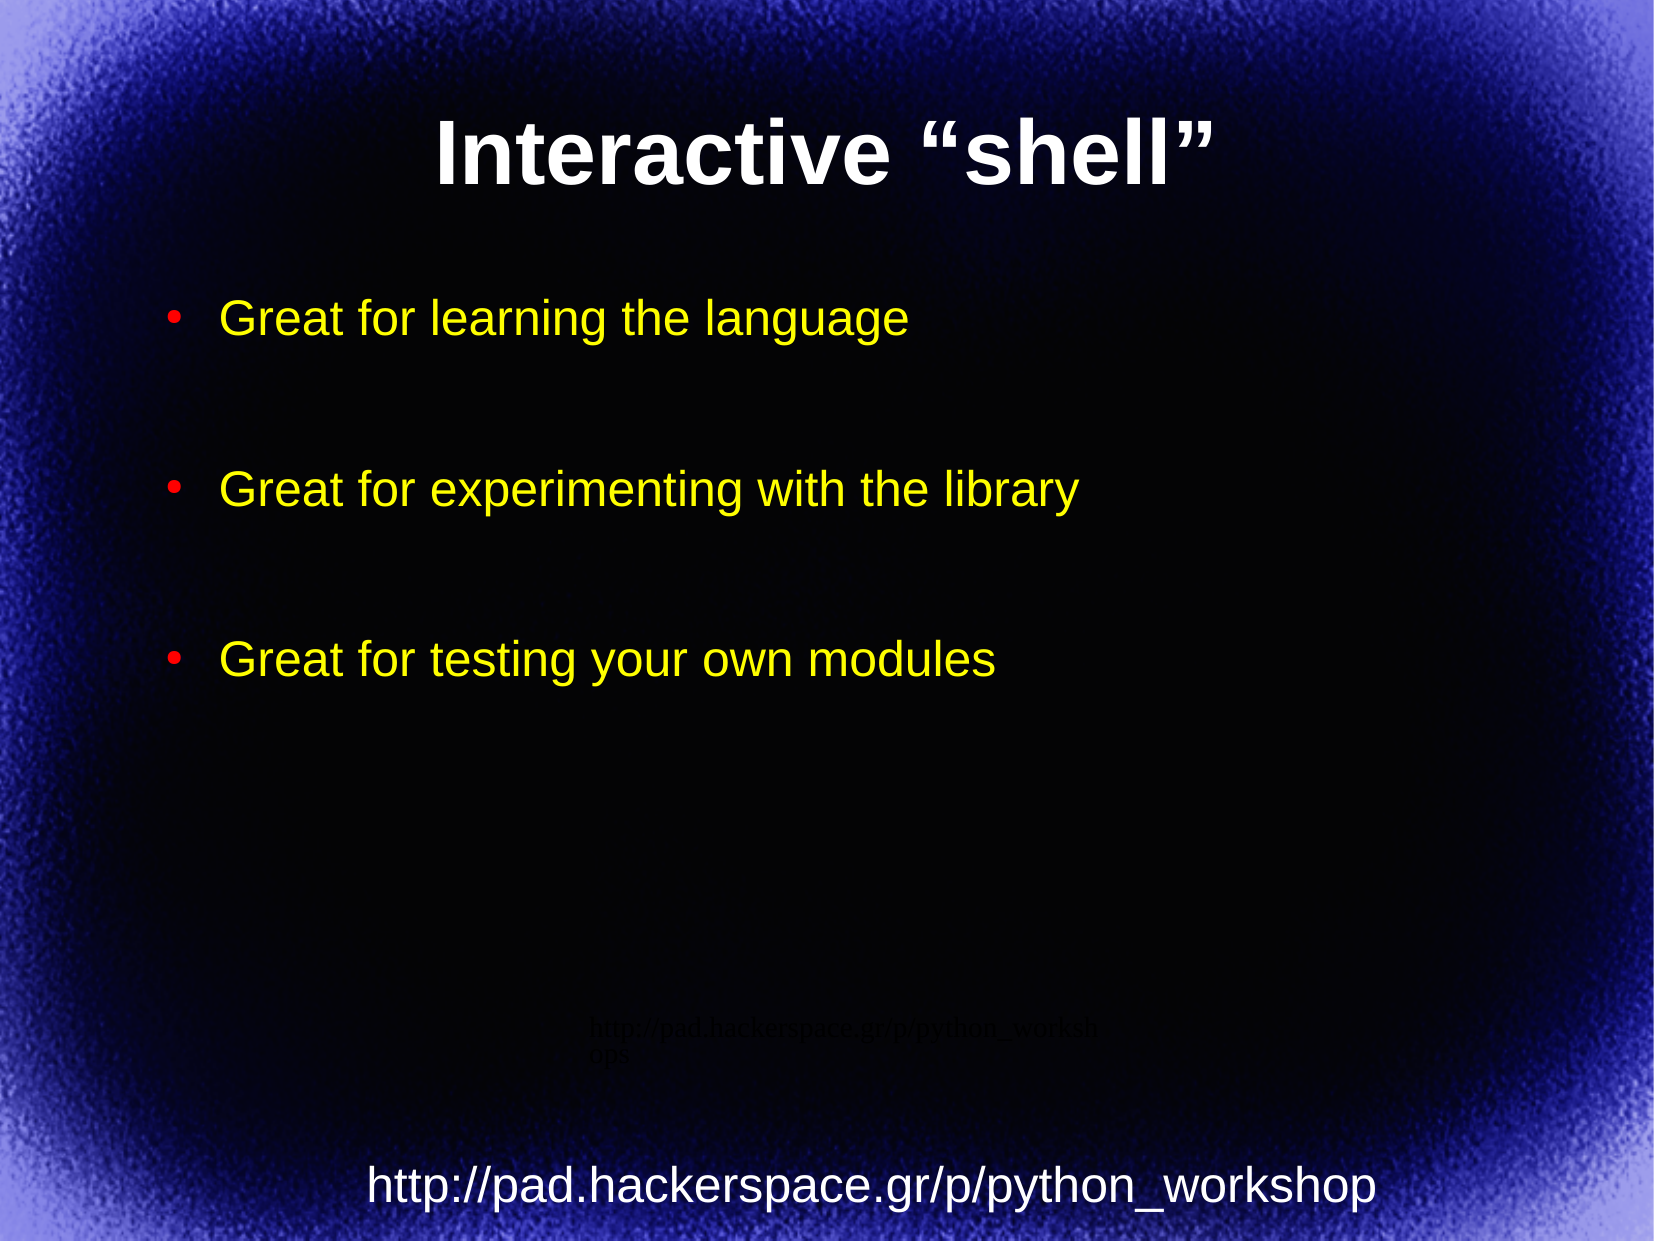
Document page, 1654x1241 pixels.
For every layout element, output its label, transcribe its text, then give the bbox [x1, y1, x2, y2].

text_box http://pad.hackerspace.gr/p/python_workshop [366, 1157, 1379, 1214]
list Great for learning the language Great for experimenting with the library Great for testing your own modules [147, 290, 1506, 1178]
picture [0, 0, 1654, 1241]
title Interactive “shell” [147, 49, 1506, 257]
